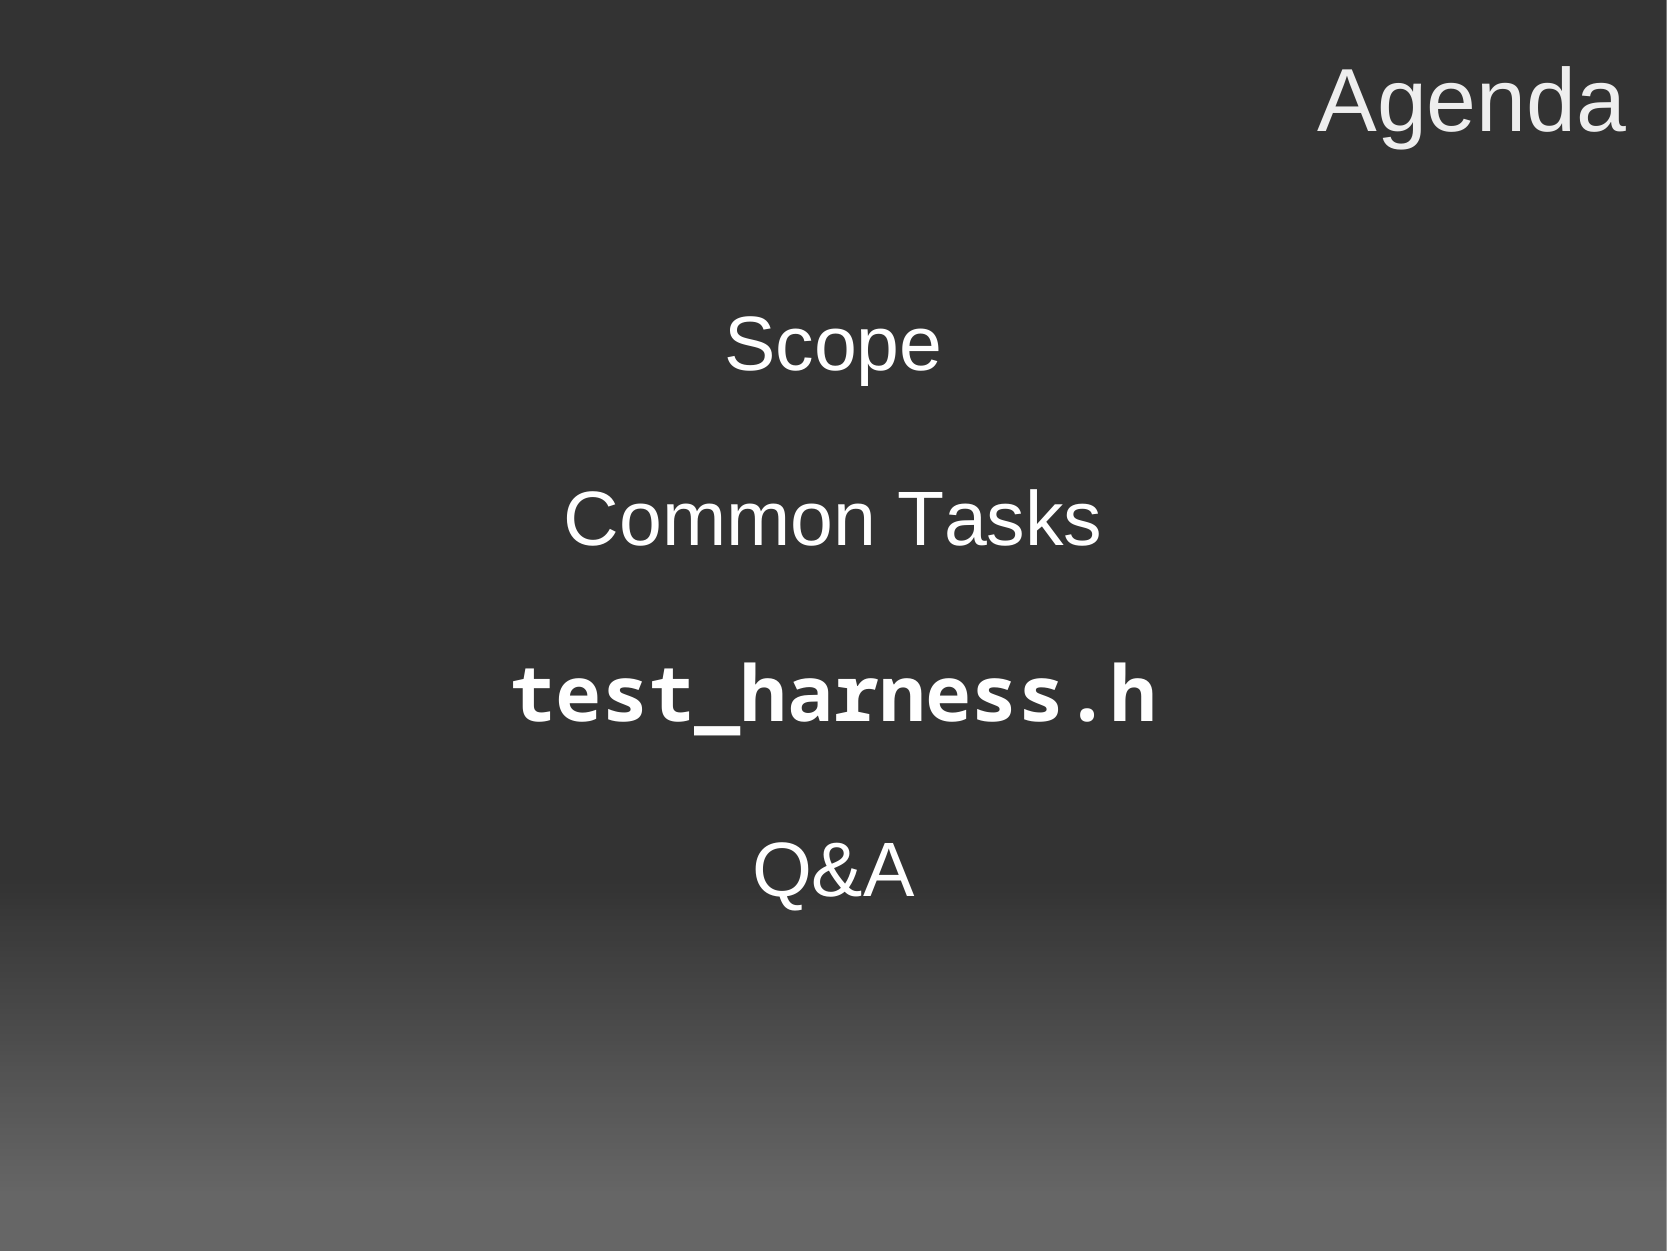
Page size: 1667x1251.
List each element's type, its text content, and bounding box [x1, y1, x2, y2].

title Agenda [40, 50, 1627, 201]
list Scope Common Tasks test_harness.h Q&A [40, 300, 1627, 1201]
picture [0, 0, 1667, 1251]
